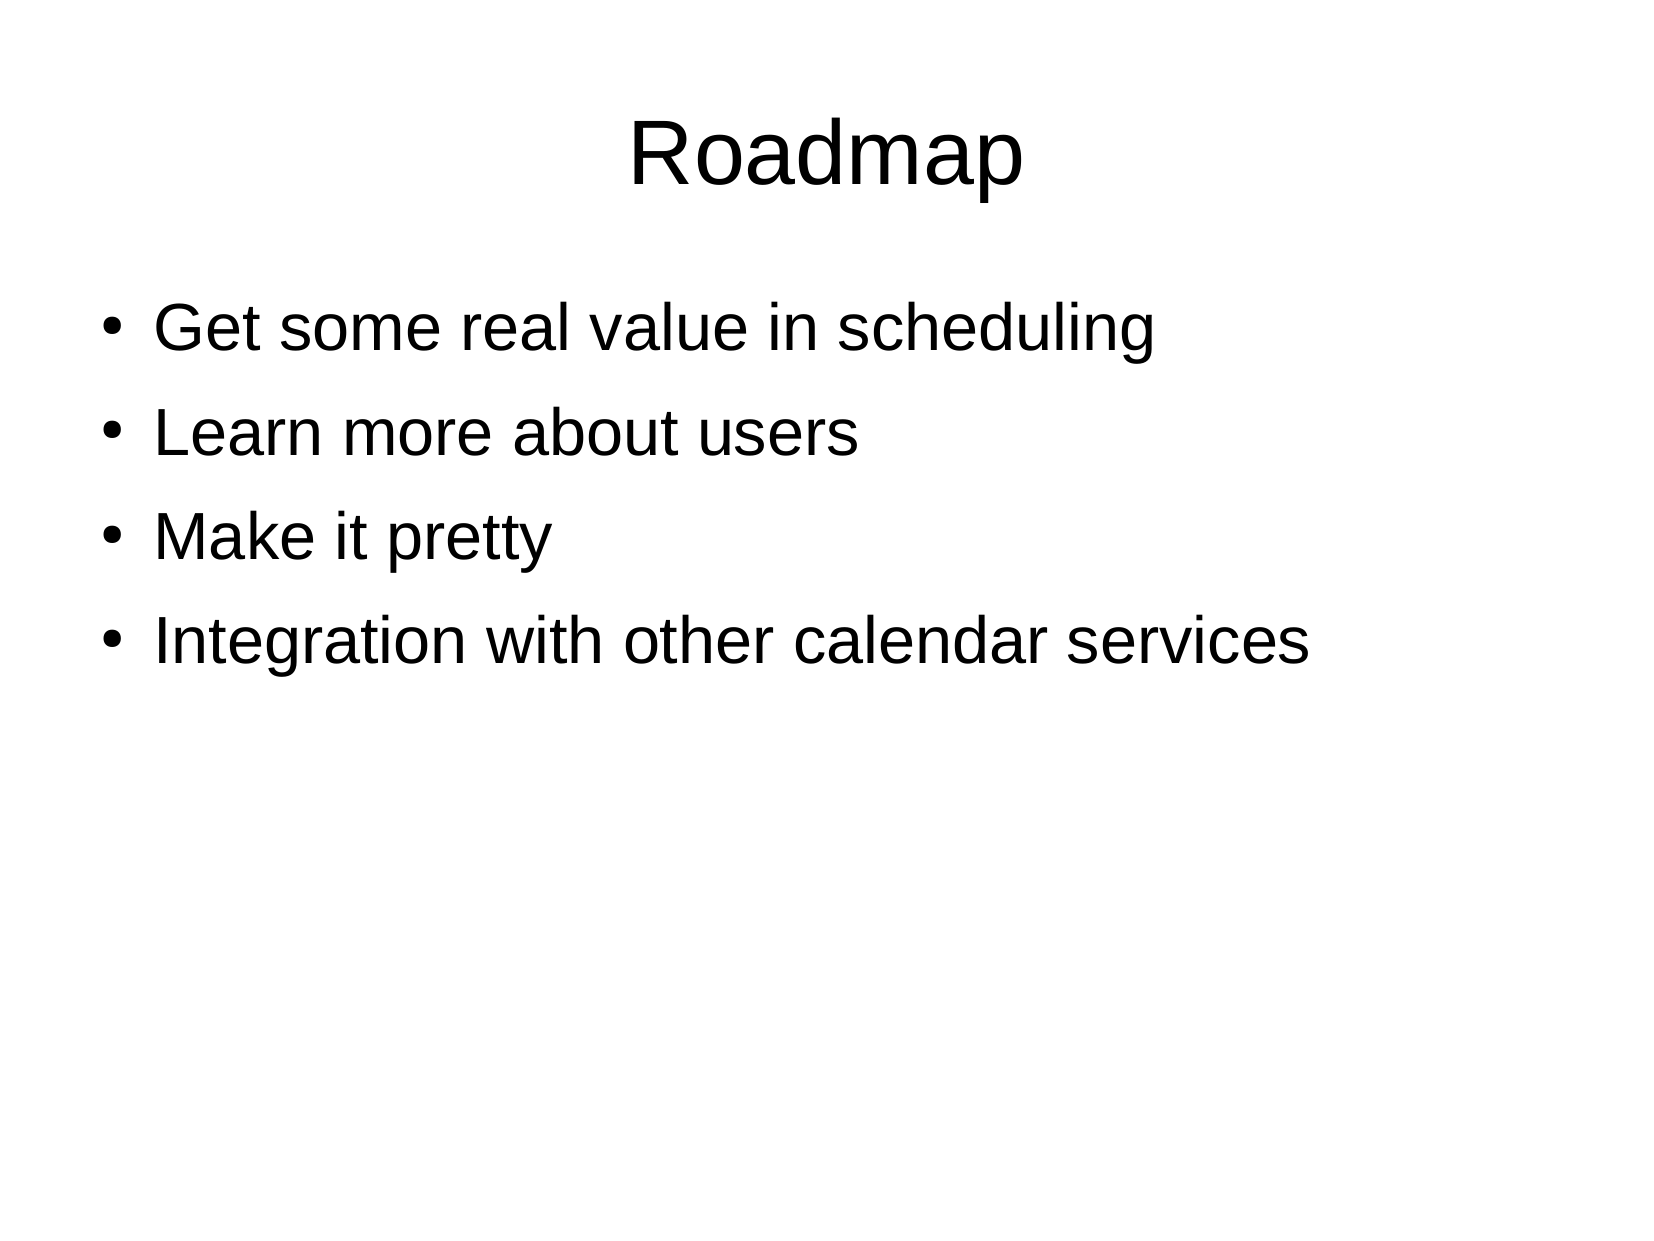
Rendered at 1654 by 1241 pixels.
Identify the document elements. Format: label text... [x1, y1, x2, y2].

title Roadmap [82, 49, 1571, 257]
list Get some real value in scheduling Learn more about users Make it pretty Integration with other calendar services [82, 290, 1538, 1010]
